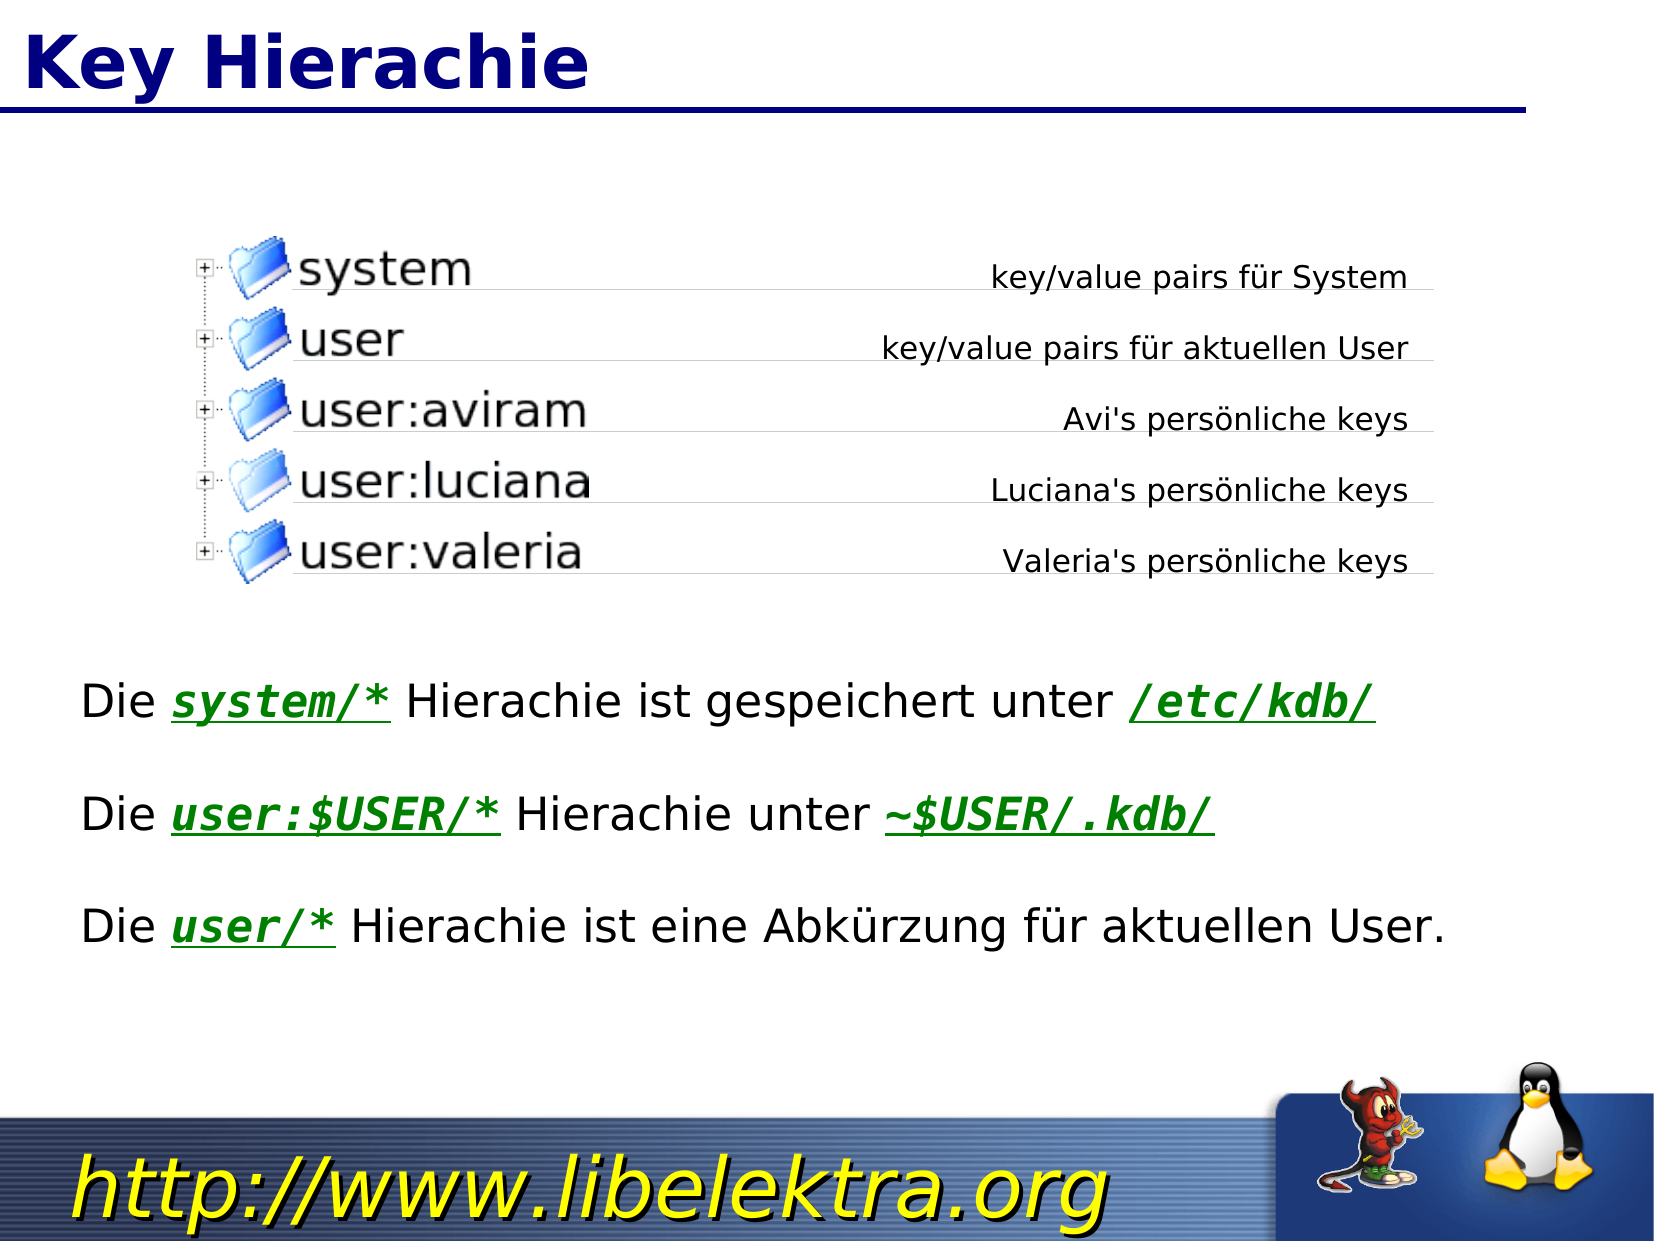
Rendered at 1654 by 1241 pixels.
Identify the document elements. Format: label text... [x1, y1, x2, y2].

text_box Key Hierachie [22, 14, 1611, 111]
text_box key/value pairs für aktuellen User [881, 329, 1410, 367]
picture [0, 1061, 1654, 1241]
list Die system/* Hierachie ist gespeichert unter /etc/kdb/ Die user:$USER/* Hierachie unter ~$USER/.kdb/ Die user/* Hierachie ist eine Abkürzung für aktuellen User. [65, 663, 1568, 1077]
text_box key/value pairs für System [990, 258, 1410, 296]
text_box Luciana's persönliche keys [990, 470, 1410, 509]
text_box Valeria's persönliche keys [967, 541, 1410, 580]
text_box Avi's persönliche keys [1004, 400, 1410, 438]
picture [196, 236, 589, 584]
